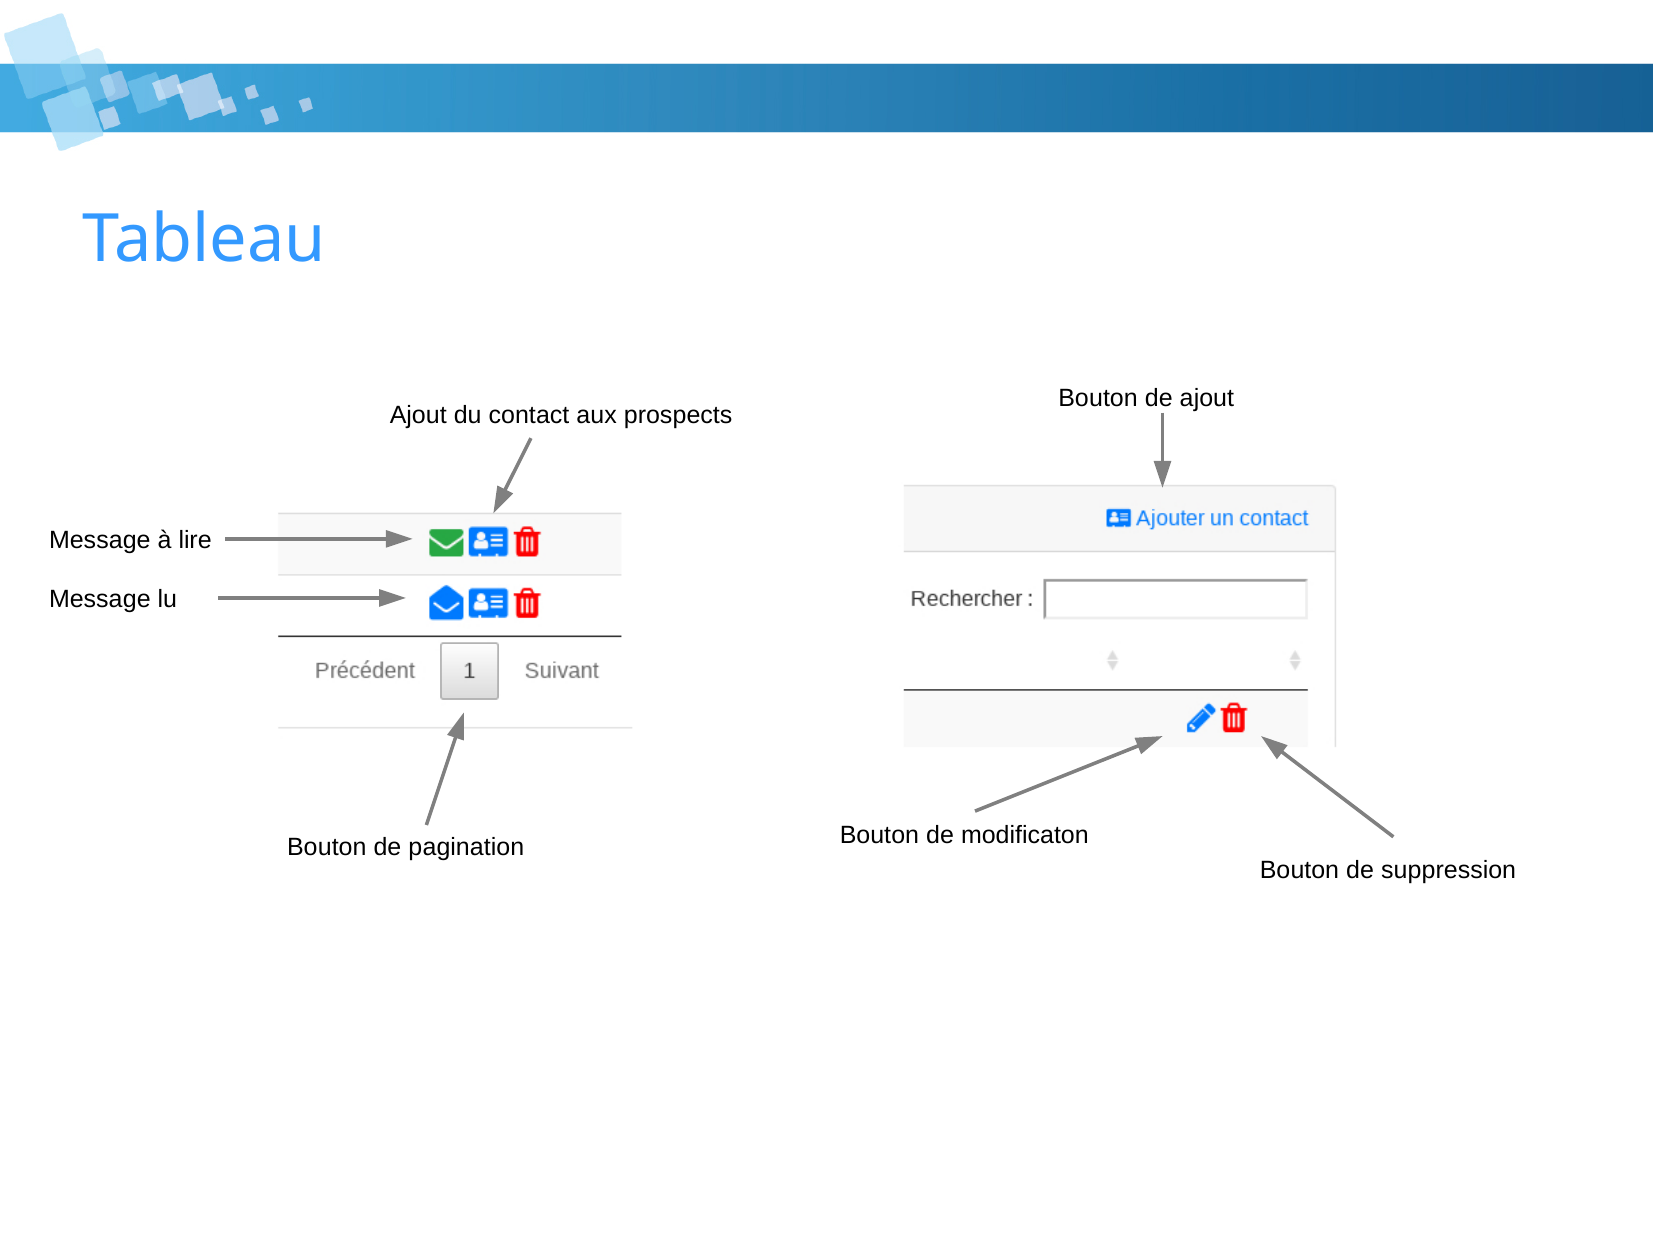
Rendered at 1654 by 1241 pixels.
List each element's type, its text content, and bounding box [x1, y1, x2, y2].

text_box Bouton de pagination [272, 825, 610, 896]
text_box Message lu [34, 577, 218, 626]
title Tableau [82, 131, 1571, 339]
text_box Bouton de modificaton [825, 813, 1156, 884]
picture [0, 0, 1653, 1238]
text_box Message à lire [34, 517, 255, 561]
text_box Bouton de ajout [1043, 376, 1351, 448]
text_box Ajout du contact aux prospects [375, 393, 749, 437]
text_box Bouton de suppression [1244, 848, 1576, 920]
